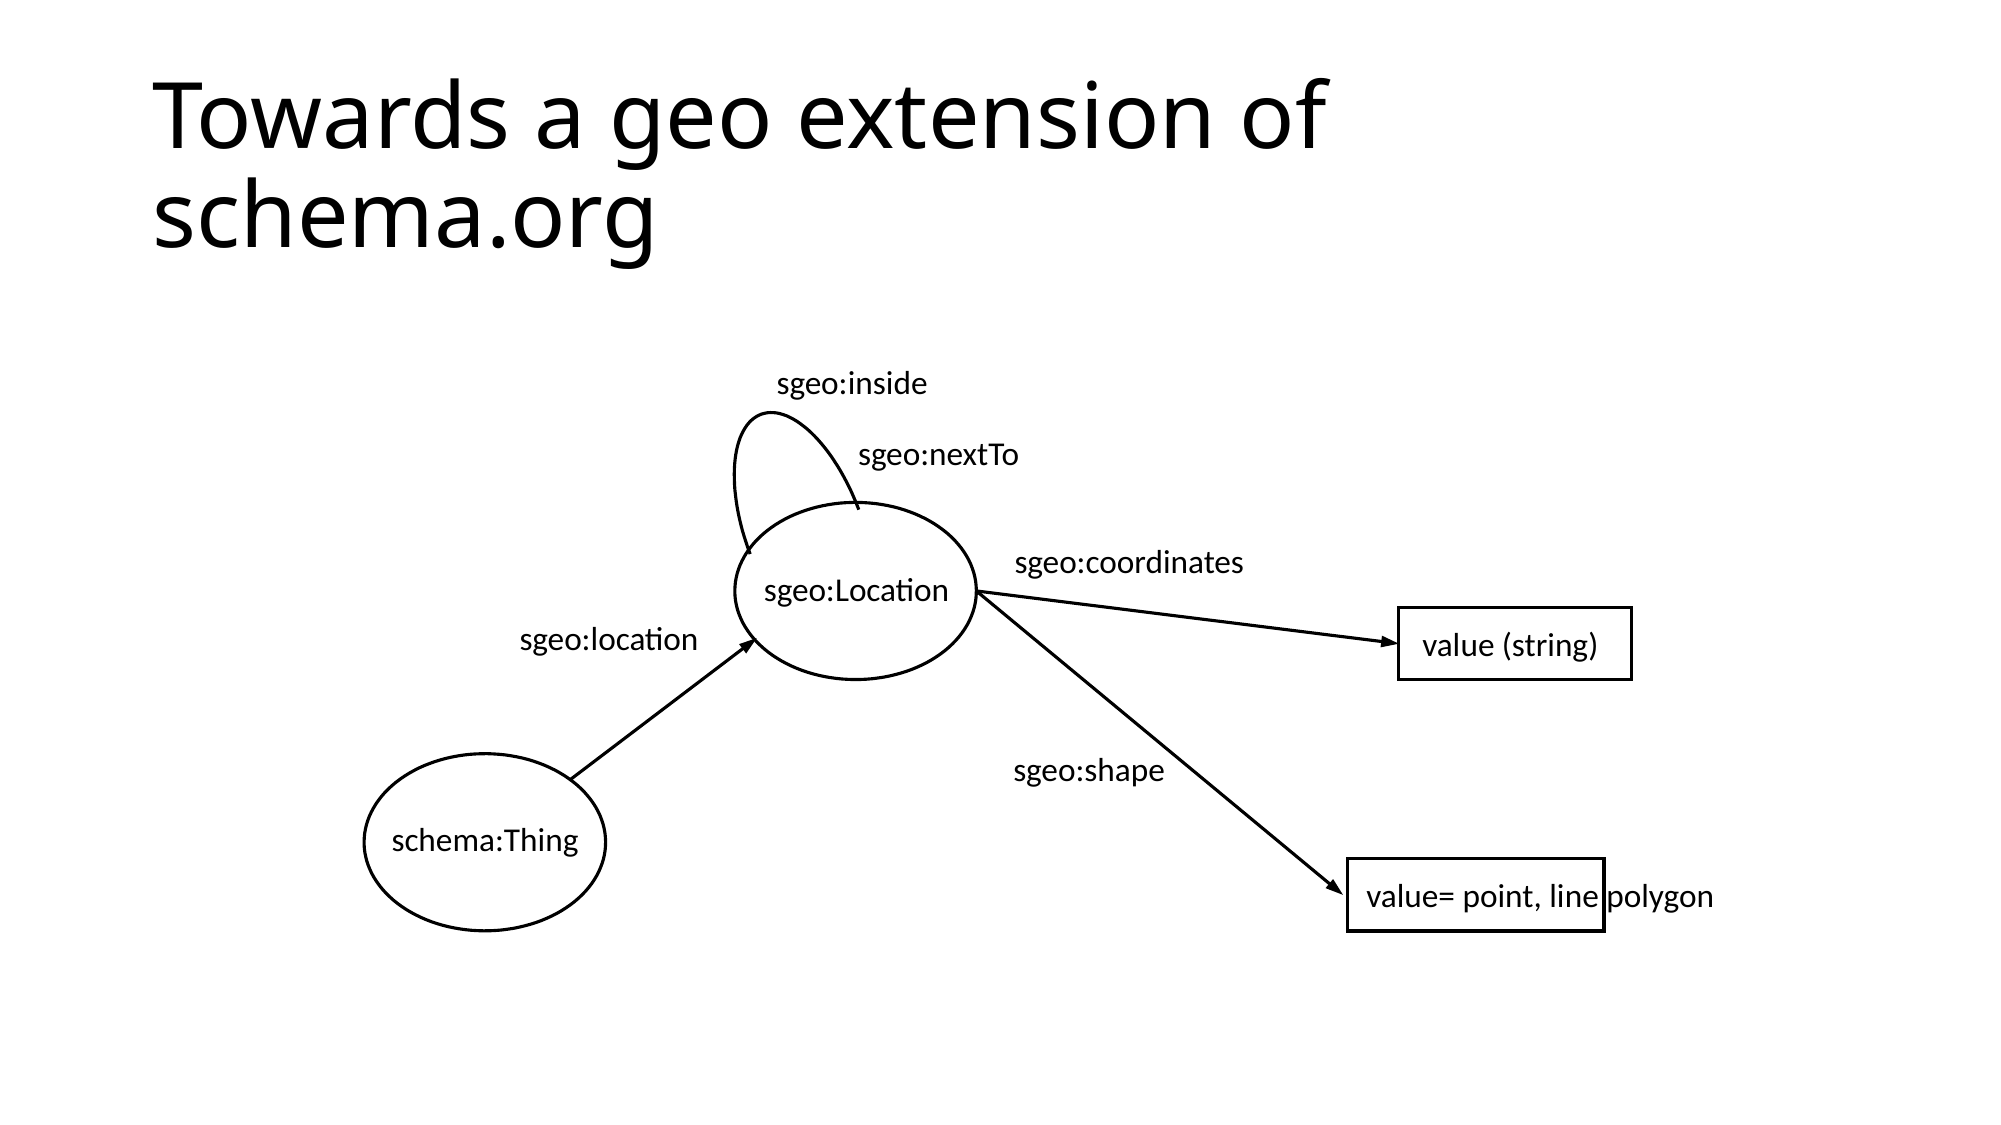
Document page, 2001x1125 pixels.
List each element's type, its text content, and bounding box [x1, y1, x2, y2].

text_box sgeo:nextTo [843, 424, 1037, 480]
text_box value= point, line polygon [1606, 866, 1811, 922]
text_box sgeo:inside [761, 353, 945, 410]
text_box sgeo:coordinates [999, 533, 1263, 589]
text_box value (string) [1407, 615, 1714, 672]
text_box sgeo:location [504, 609, 717, 665]
title Towards a geo extension of schema.org [137, 59, 1863, 278]
text_box value= point, line polygon [1351, 866, 1602, 922]
text_box schema:Thing [376, 810, 596, 867]
text_box sgeo:Location [749, 560, 968, 617]
text_box sgeo:shape [998, 740, 1183, 796]
